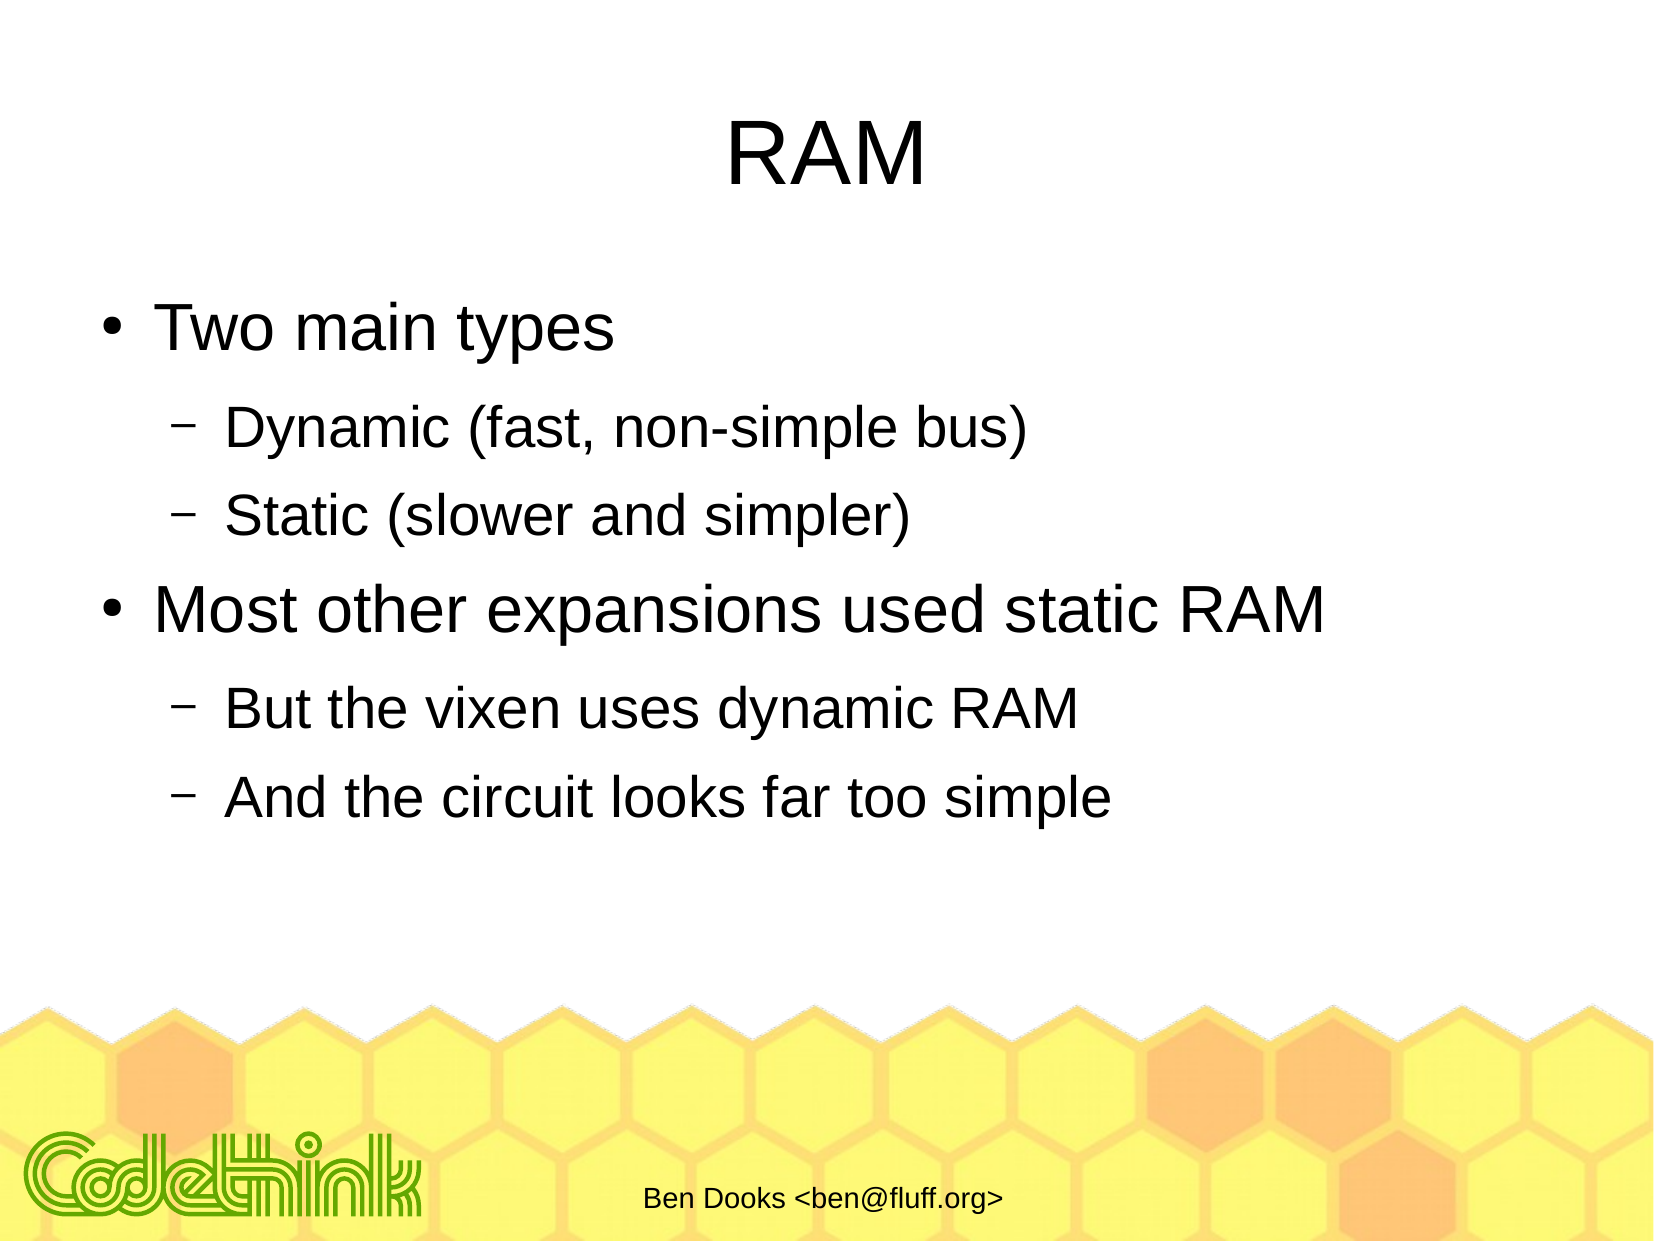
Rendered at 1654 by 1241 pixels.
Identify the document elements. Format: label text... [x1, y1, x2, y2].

title RAM [82, 49, 1571, 257]
list Two main types Dynamic (fast, non-simple bus) Static (slower and simpler) Most other expansions used static RAM But the vixen uses dynamic RAM And the circuit looks far too simple [82, 290, 1571, 1010]
picture [0, 1001, 1654, 1241]
